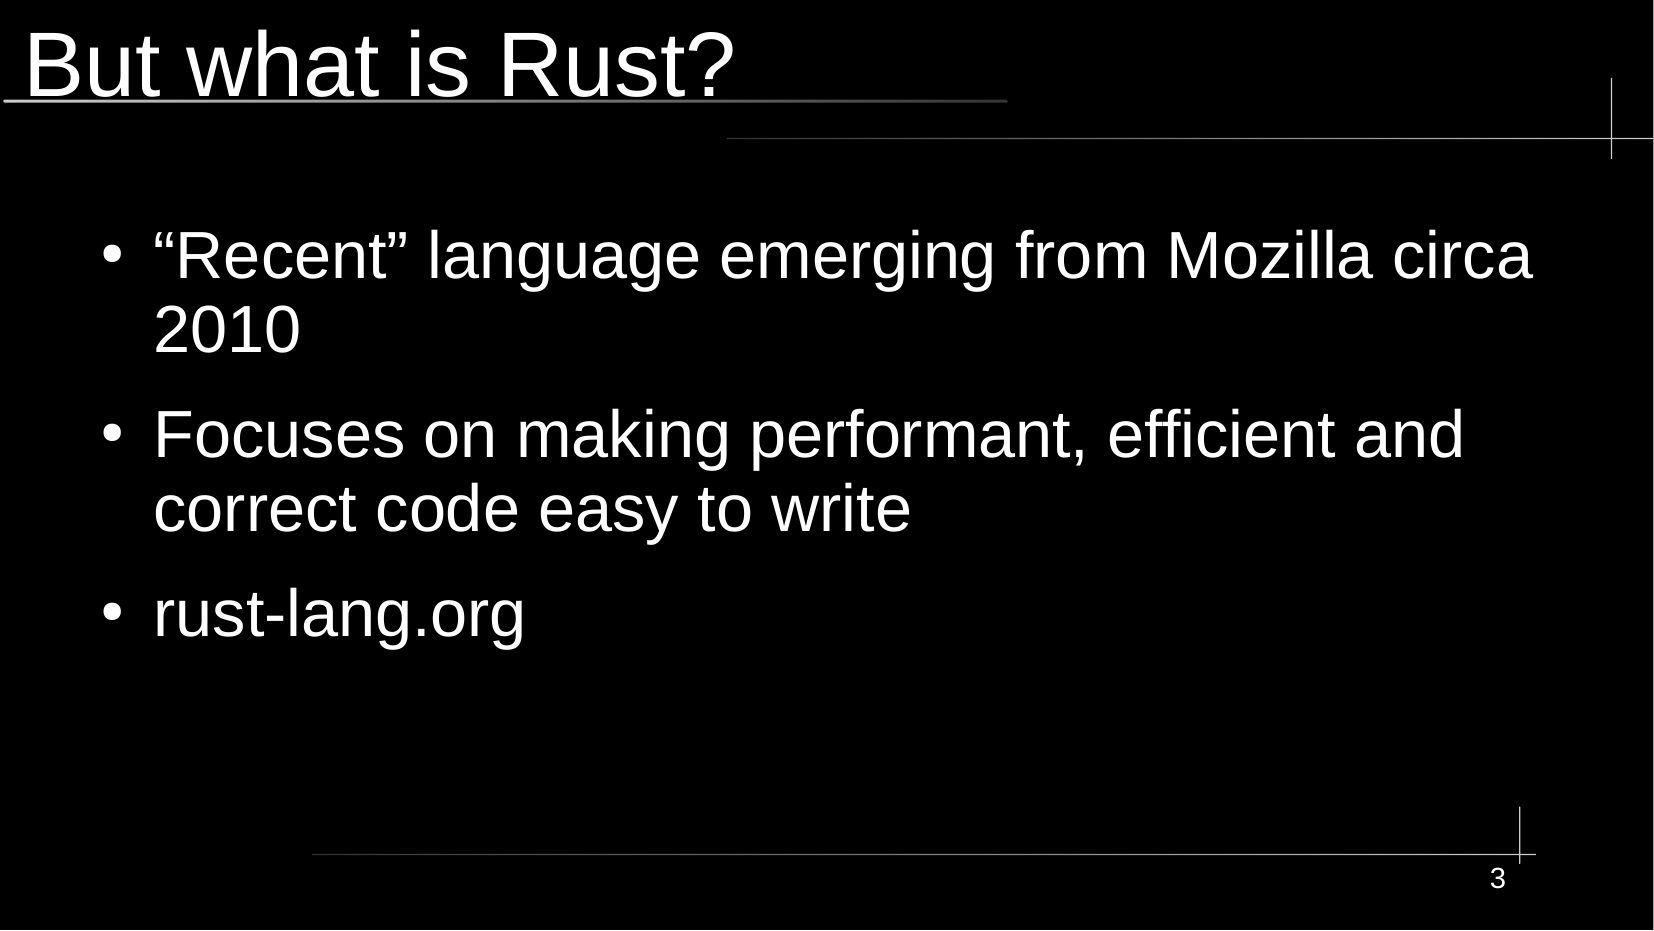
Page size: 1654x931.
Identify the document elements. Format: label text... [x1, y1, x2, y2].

list “Recent” language emerging from Mozilla circa 2010 Focuses on making performant, efficient and correct code easy to write rust-lang.org [82, 217, 1571, 758]
title But what is Rust? [23, 11, 1589, 119]
